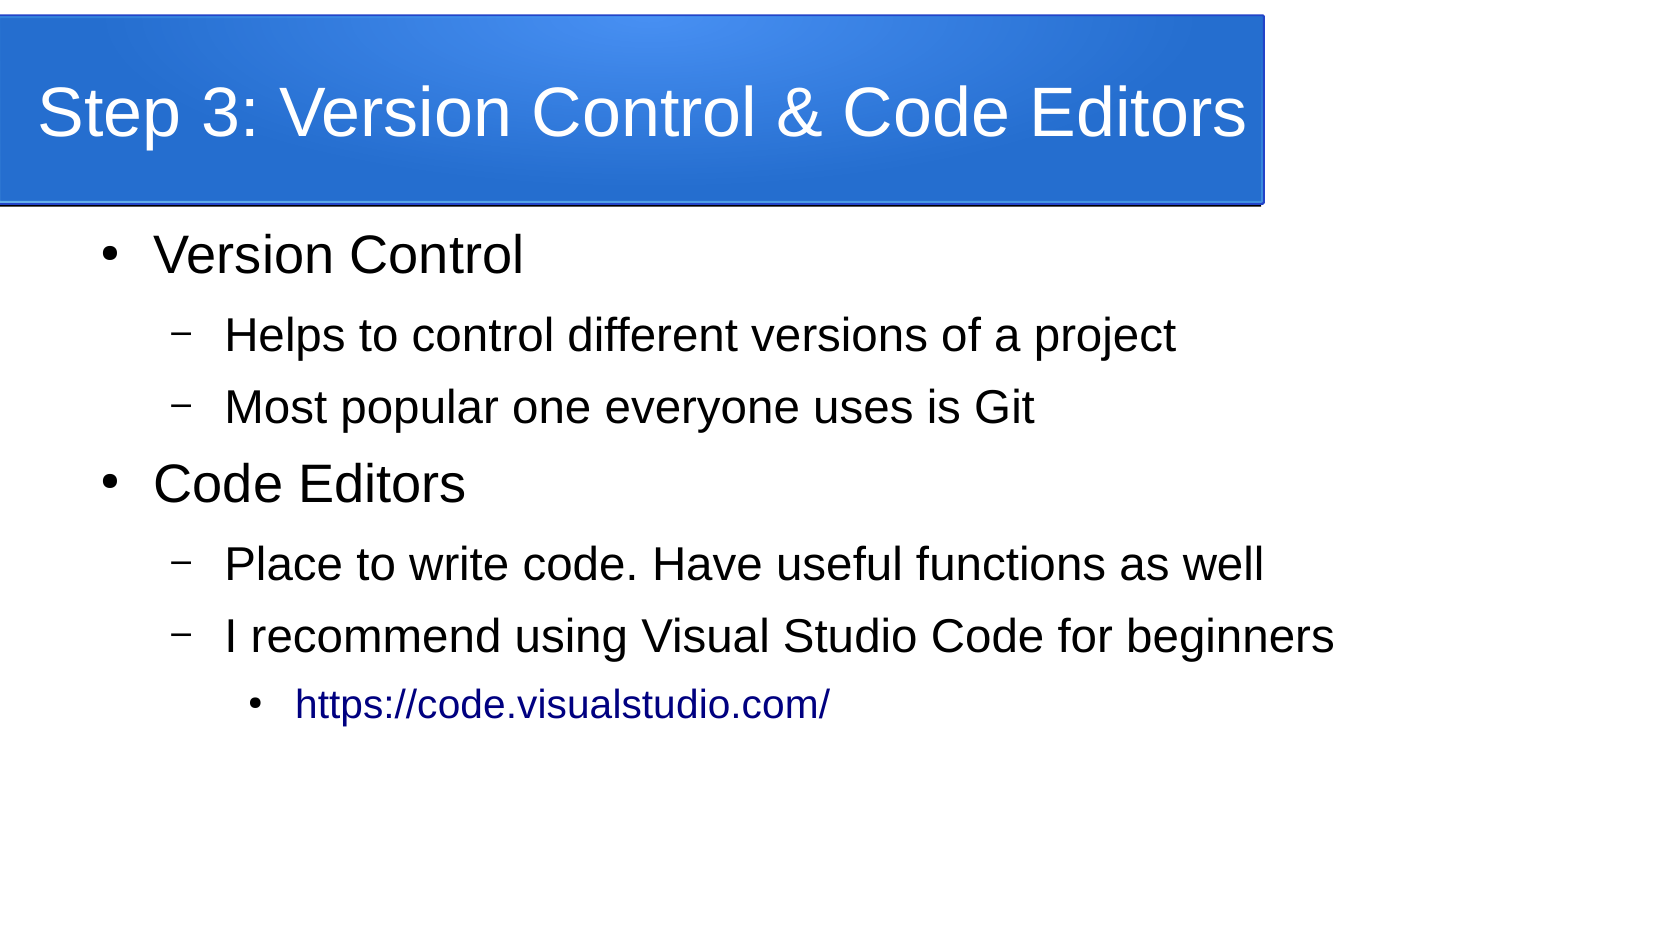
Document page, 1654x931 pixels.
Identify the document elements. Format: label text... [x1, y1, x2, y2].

list Version Control Helps to control different versions of a project Most popular one everyone uses is Git Code Editors Place to write code. Have useful functions as well I recommend using Visual Studio Code for beginners https://code.visualstudio.com/ [82, 224, 1571, 764]
title Step 3: Version Control & Code Editors [37, 34, 1261, 191]
